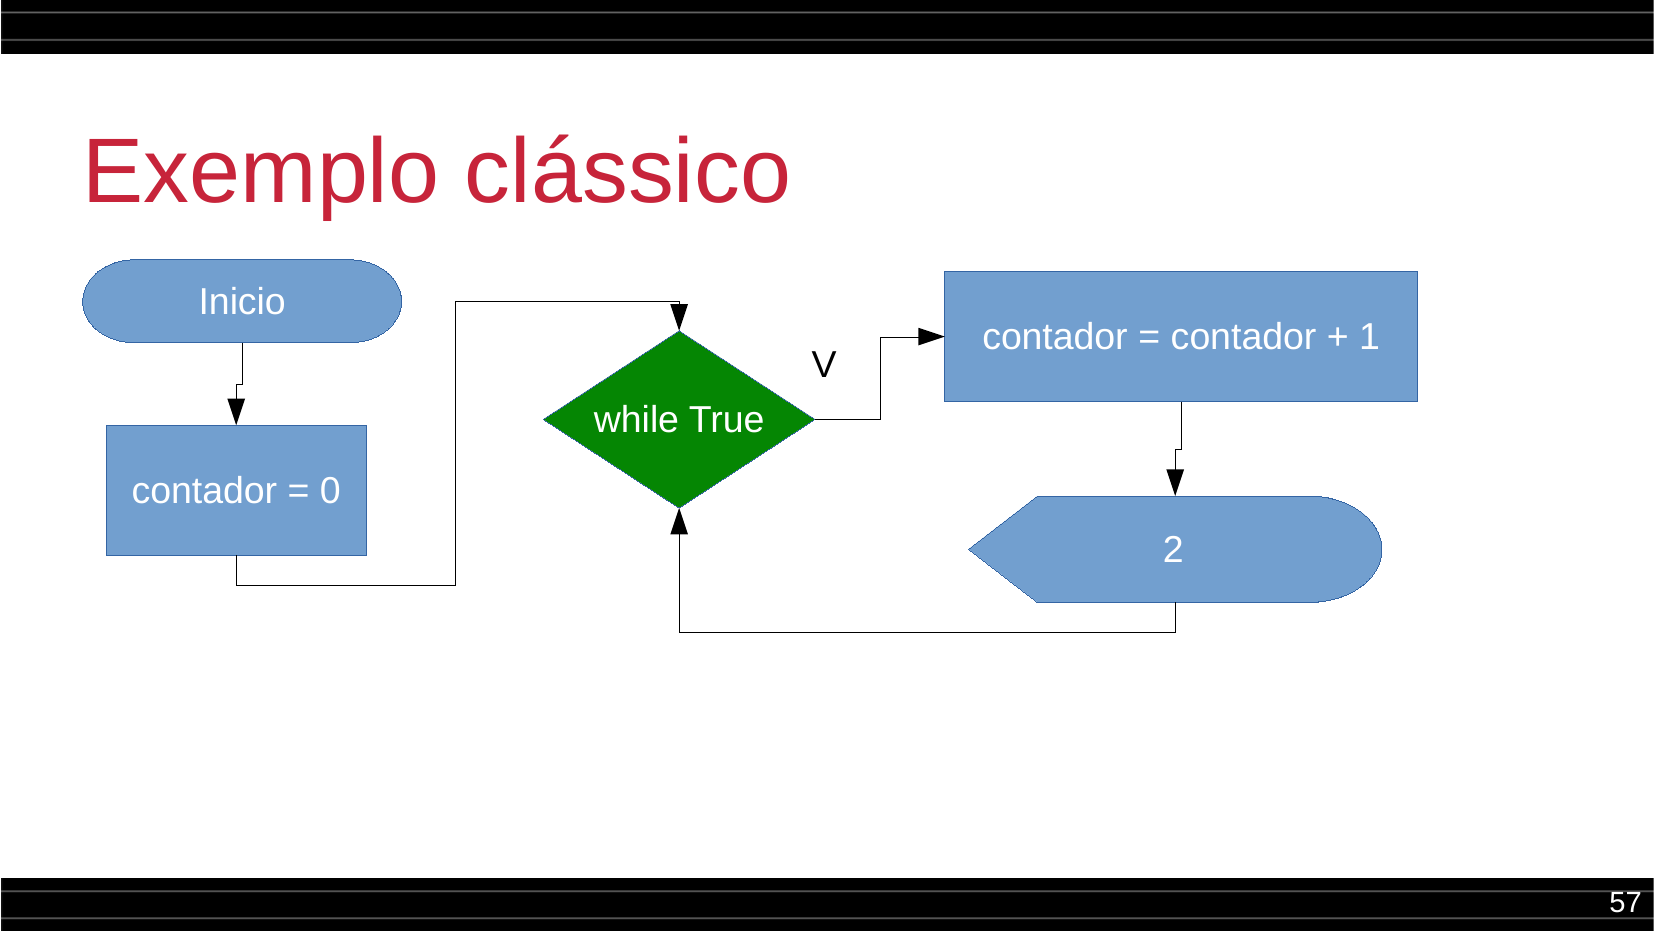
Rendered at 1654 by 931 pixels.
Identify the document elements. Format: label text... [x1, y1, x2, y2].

text_box contador = 0 [106, 425, 367, 556]
picture [1, 878, 1654, 931]
text_box Inicio [82, 259, 402, 343]
text_box 2 [968, 496, 1382, 603]
title Exemplo clássico [82, 92, 1571, 249]
text_box V [796, 336, 868, 394]
picture [1, 0, 1654, 54]
text_box while True [543, 331, 815, 508]
text_box contador = contador + 1 [944, 271, 1418, 402]
